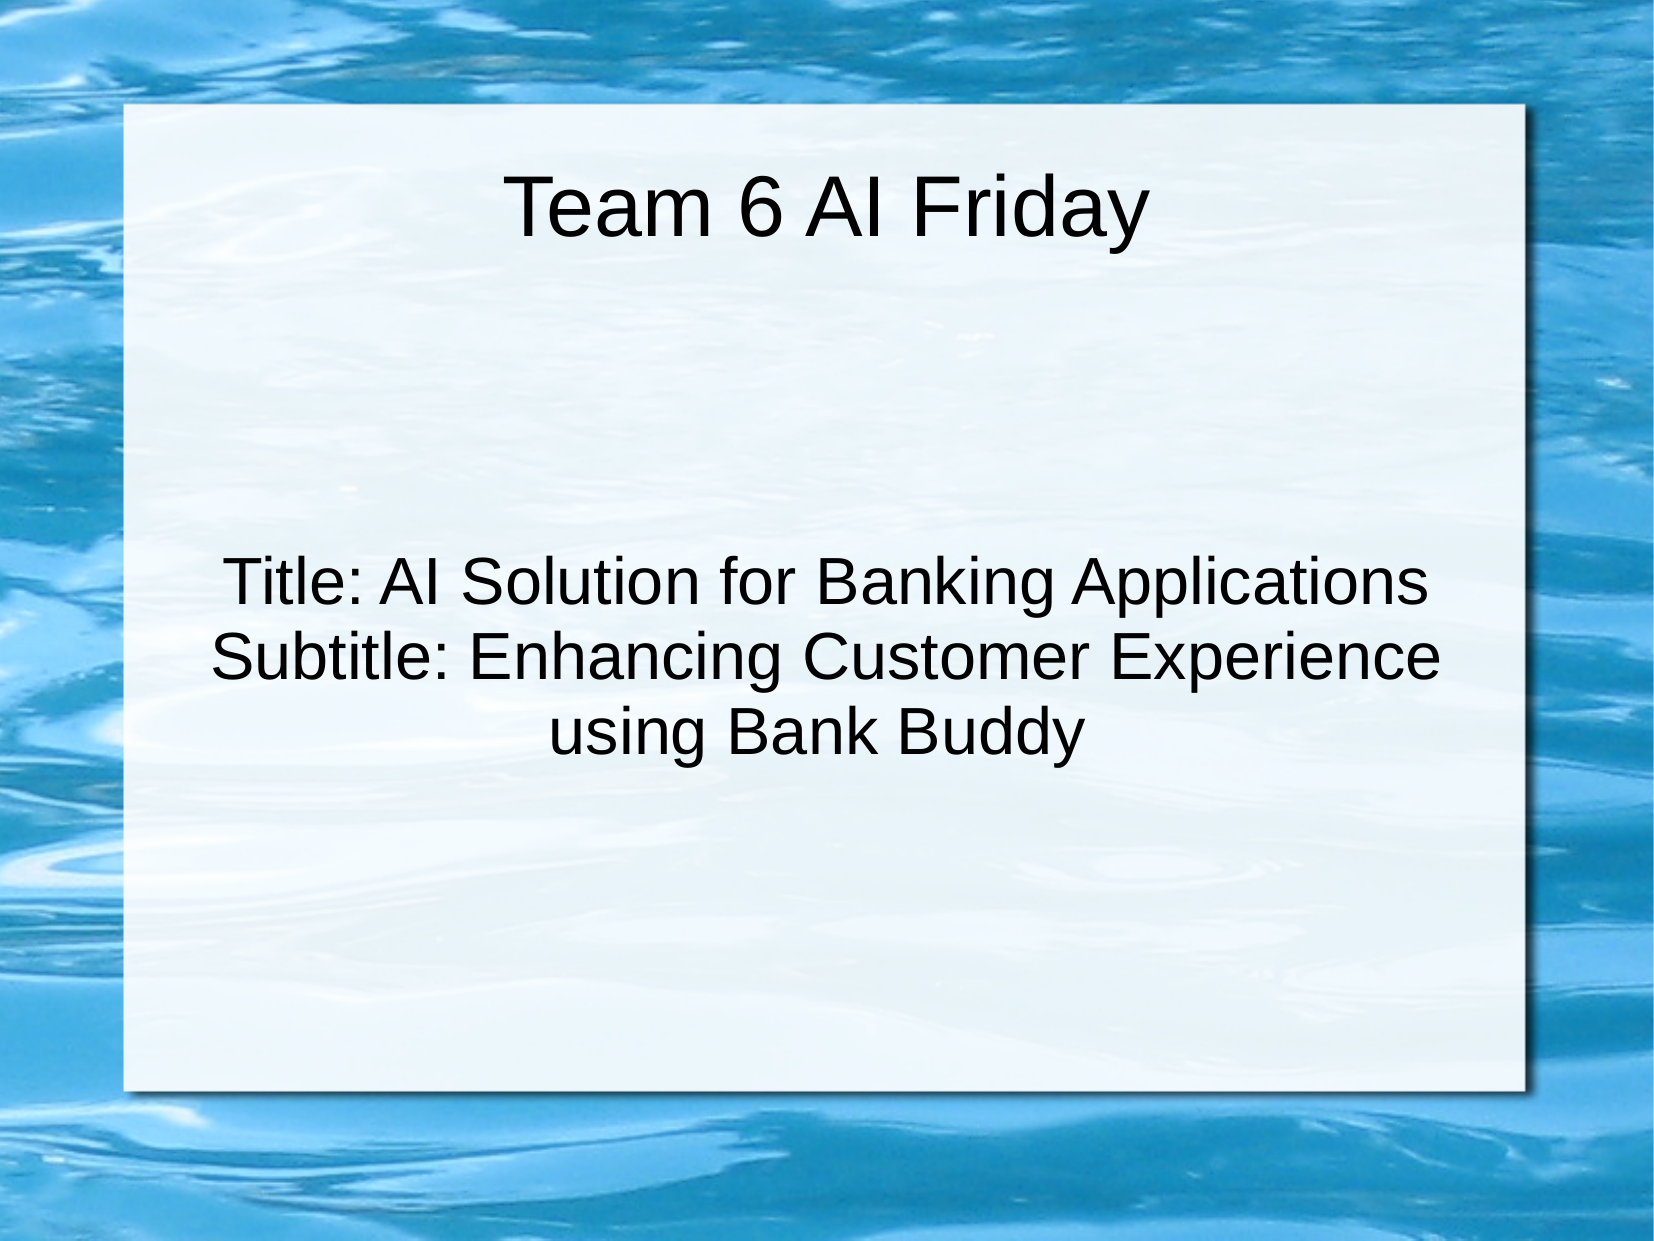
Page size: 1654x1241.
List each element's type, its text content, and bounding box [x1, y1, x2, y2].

title Team 6 AI Friday [147, 118, 1506, 296]
subtitle Title: AI Solution for Banking Applications Subtitle: Enhancing Customer Experience using Bank Buddy [147, 324, 1506, 1063]
picture [0, 0, 1654, 1241]
